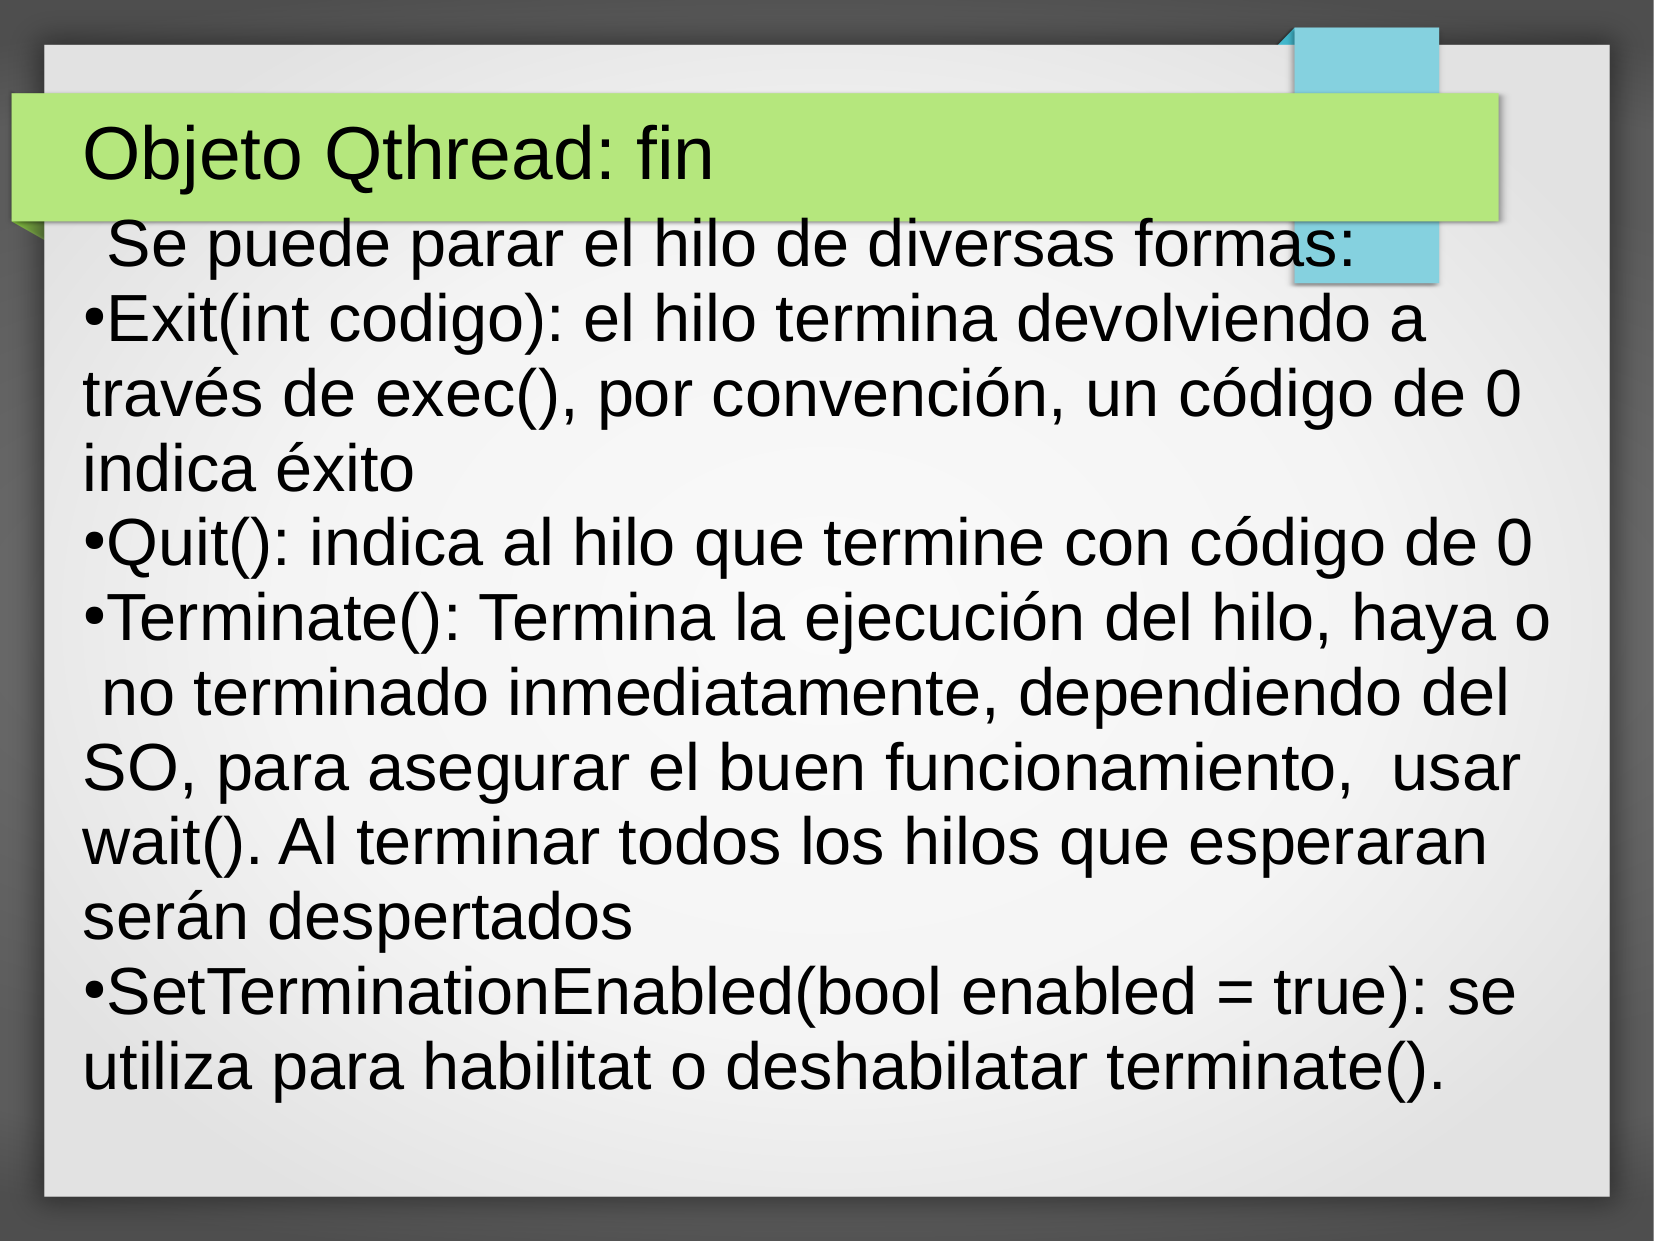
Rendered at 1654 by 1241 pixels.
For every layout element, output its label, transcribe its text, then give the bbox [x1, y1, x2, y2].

title Objeto Qthread: fin [82, 94, 1264, 206]
picture [0, 0, 1654, 1241]
subtitle Se puede parar el hilo de diversas formas: Exit(int codigo): el hilo termina devolviendo a través de exec(), por convención, un código de 0 indica éxito Quit(): indica al hilo que termine con código de 0 Terminate(): Termina la ejecución del hilo, haya o no terminado inmediatamente, dependiendo del SO, para asegurar el buen funcionamiento, usar wait(). Al terminar todos los hilos que esperaran serán despertados SetTerminationEnabled(bool enabled = true): se utiliza para habilitat o deshabilatar terminate(). [82, 206, 1571, 1104]
